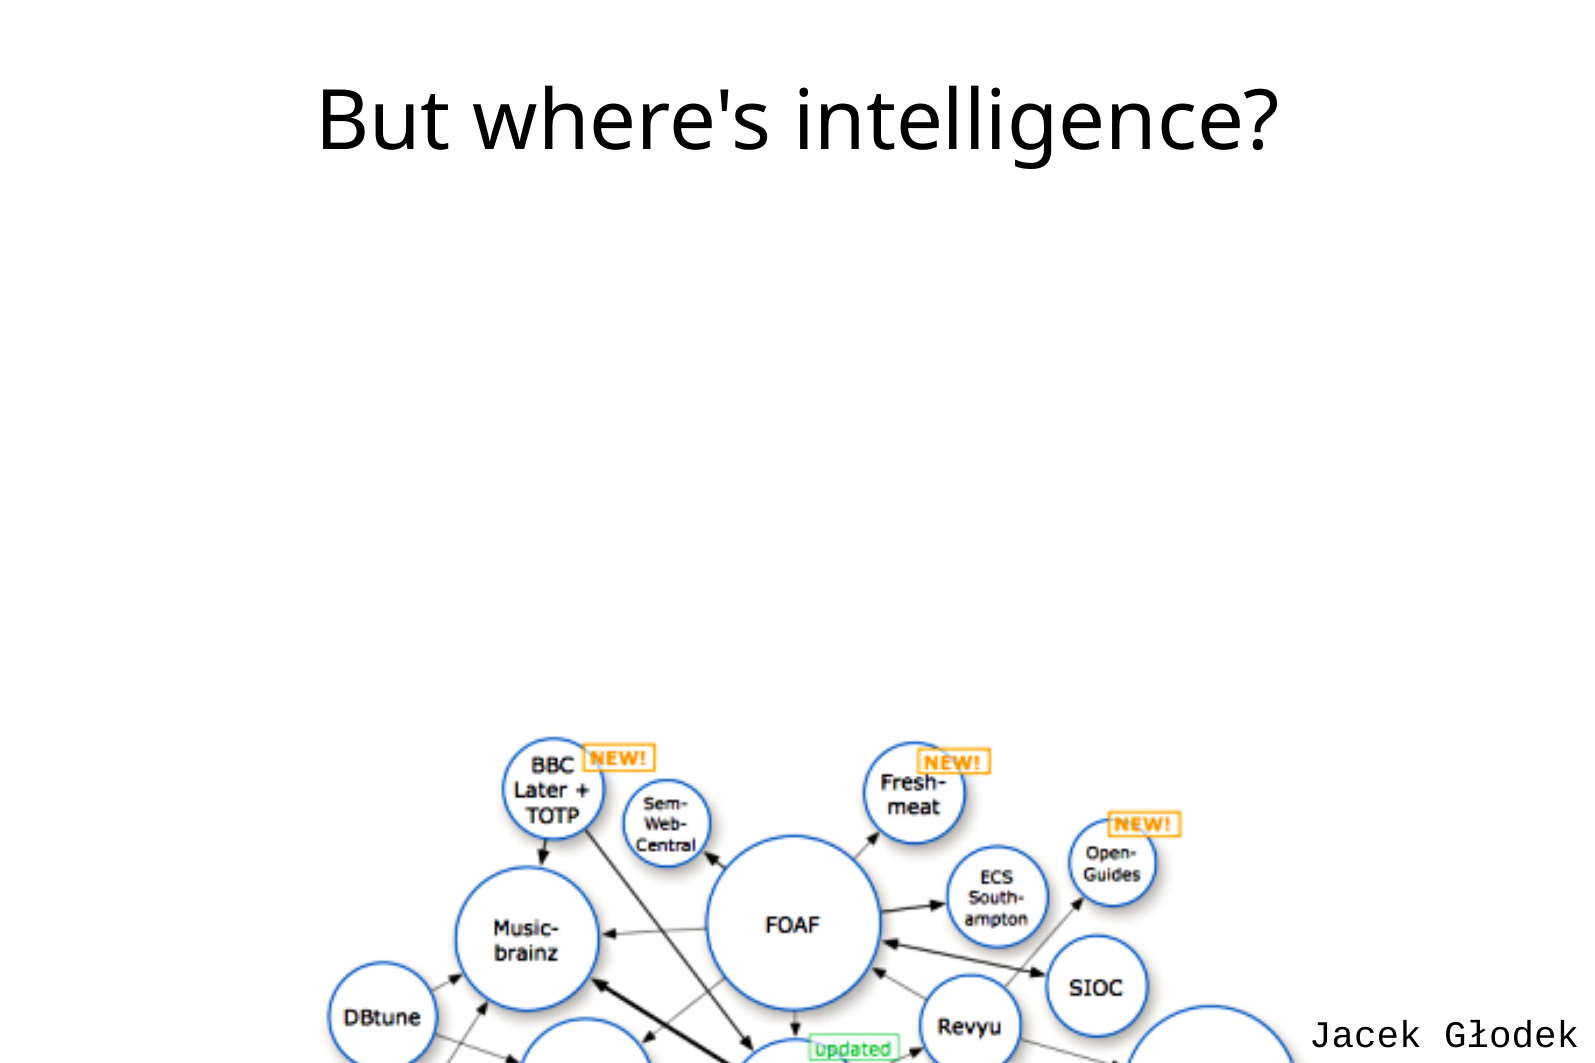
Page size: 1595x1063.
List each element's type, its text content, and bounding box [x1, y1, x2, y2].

picture [288, 712, 1339, 1063]
text_box But where's intelligence? [67, 53, 1530, 171]
text_box Jacek Głodek [1294, 1008, 1595, 1063]
